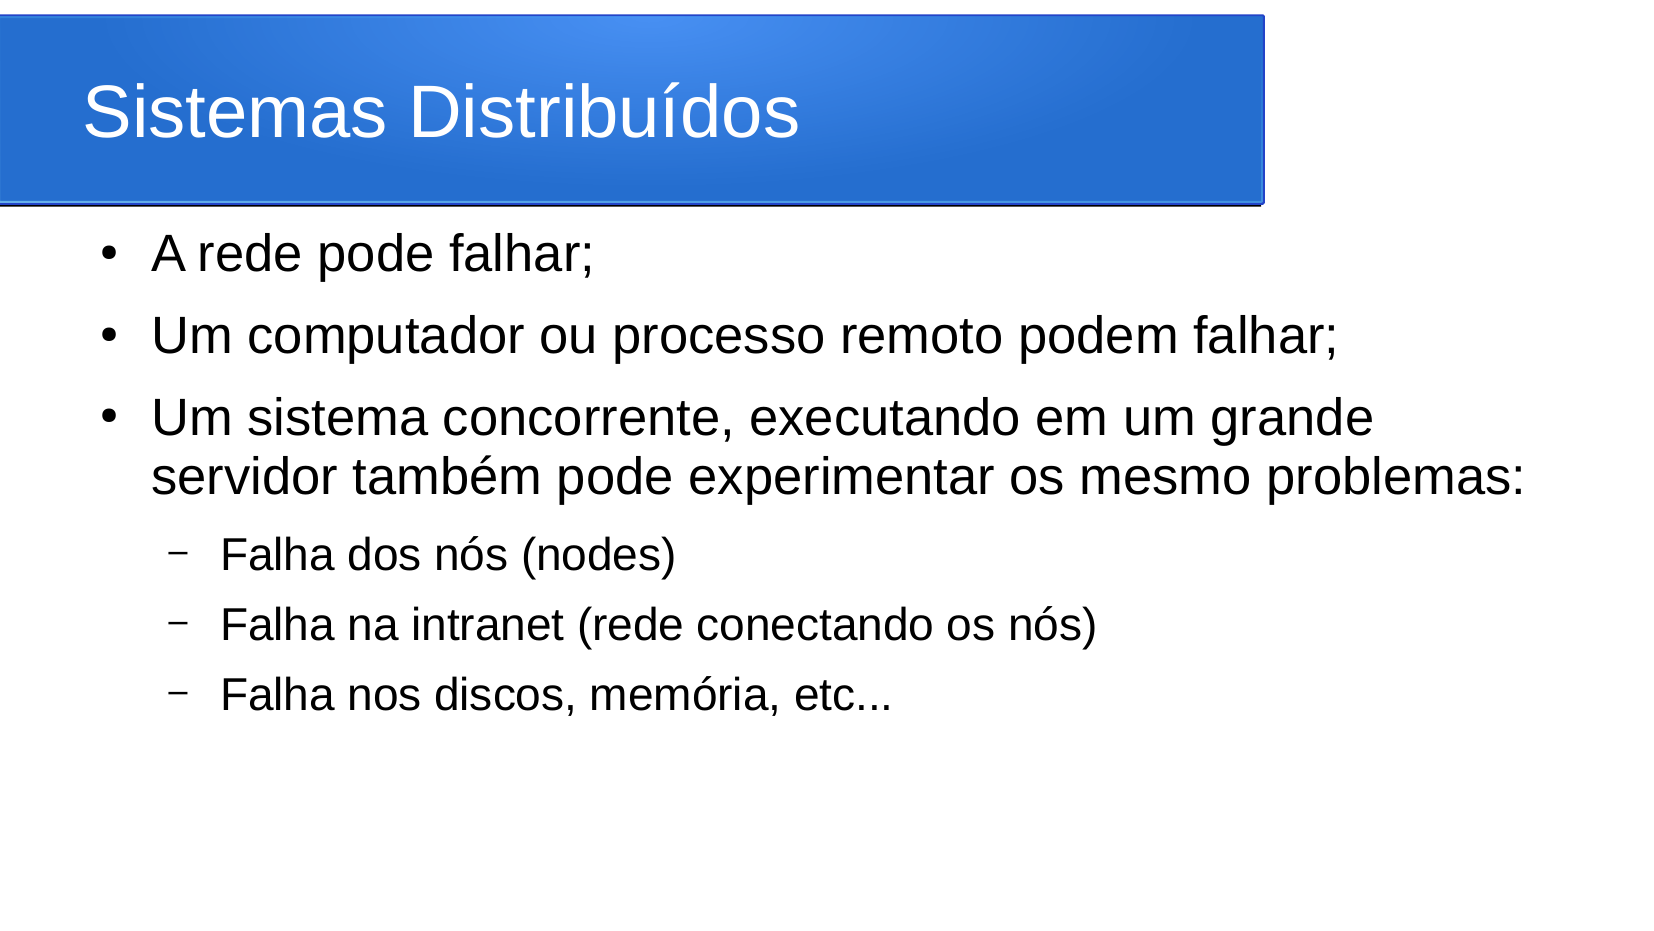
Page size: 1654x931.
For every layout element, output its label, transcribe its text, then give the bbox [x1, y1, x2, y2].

title Sistemas Distribuídos [82, 35, 1235, 189]
list A rede pode falhar; Um computador ou processo remoto podem falhar; Um sistema concorrente, executando em um grande servidor também pode experimentar os mesmo problemas: Falha dos nós (nodes) Falha na intranet (rede conectando os nós) Falha nos discos, memória, etc... [82, 224, 1571, 764]
